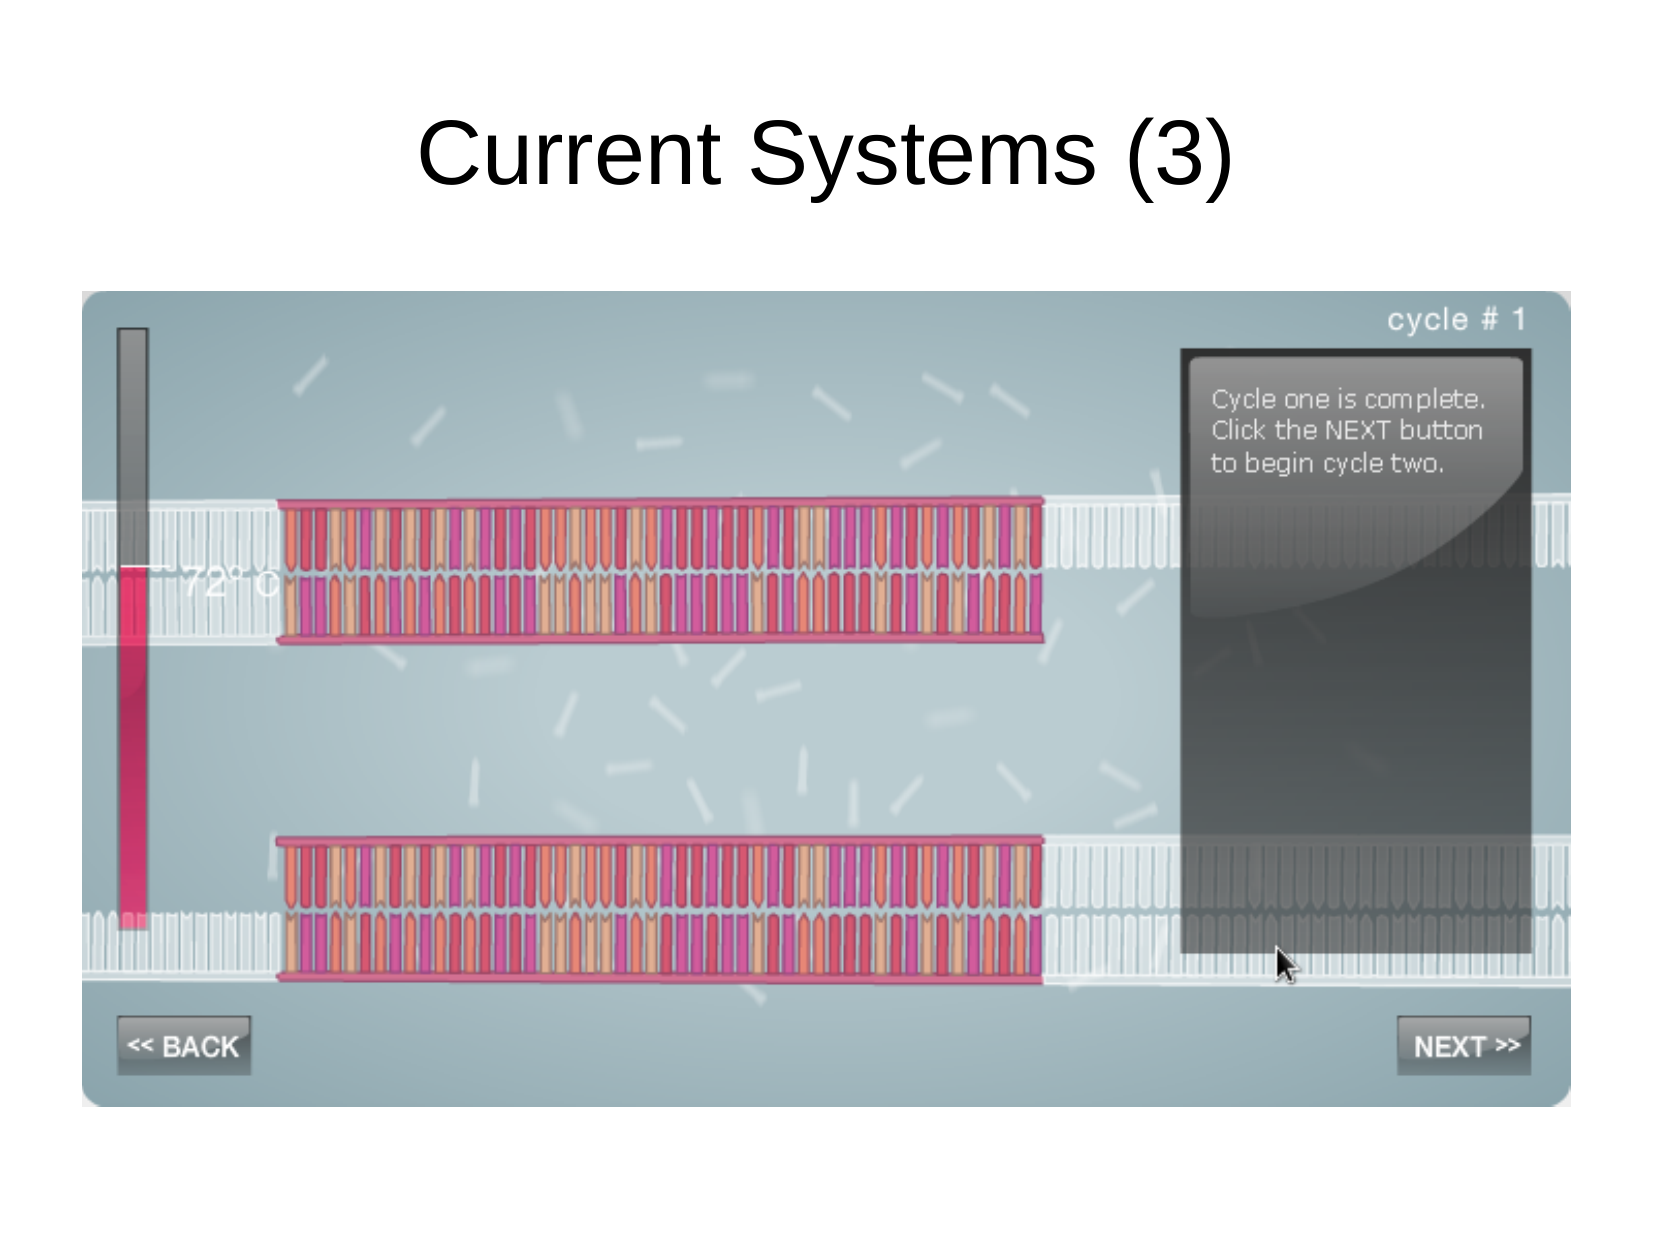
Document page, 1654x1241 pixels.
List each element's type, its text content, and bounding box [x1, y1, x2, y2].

title Current Systems (3) [82, 49, 1571, 257]
picture [82, 291, 1571, 1107]
